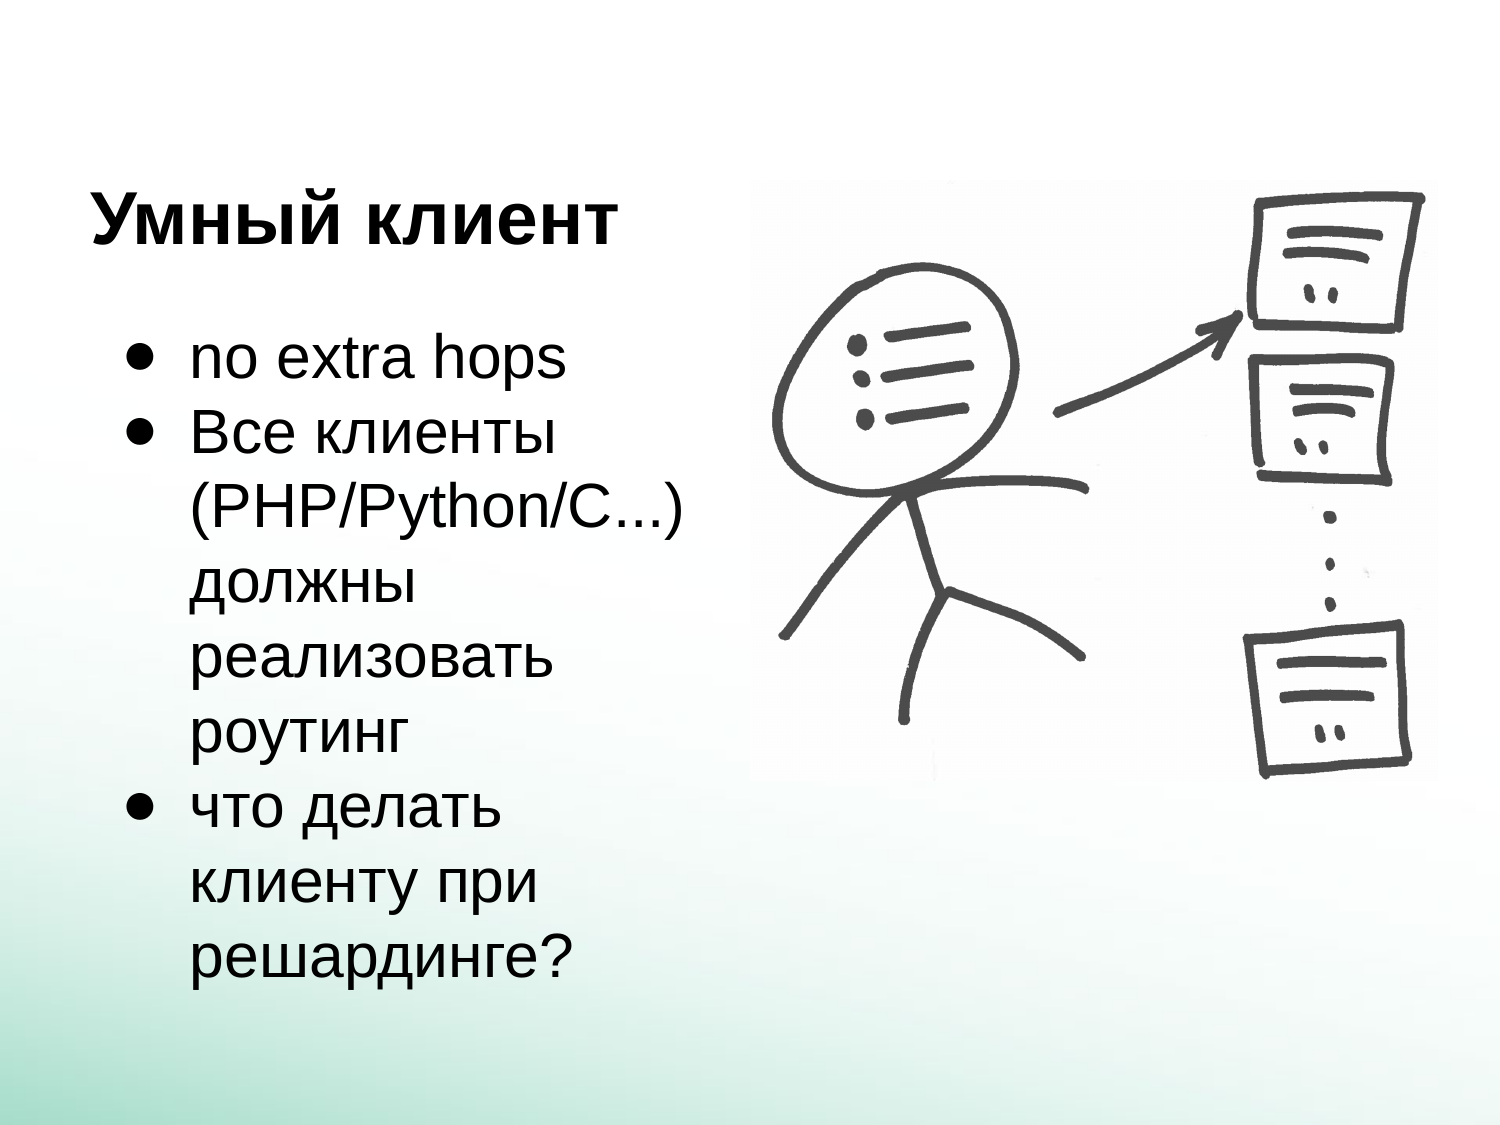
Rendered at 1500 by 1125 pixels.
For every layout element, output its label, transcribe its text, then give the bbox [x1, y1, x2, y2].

title Умный клиент [75, 134, 1425, 275]
picture [0, 0, 1500, 1125]
list no extra hops Все клиенты (PHP/Python/C...)должны реализовать роутинг что делать клиенту при решардинге? [99, 300, 730, 792]
